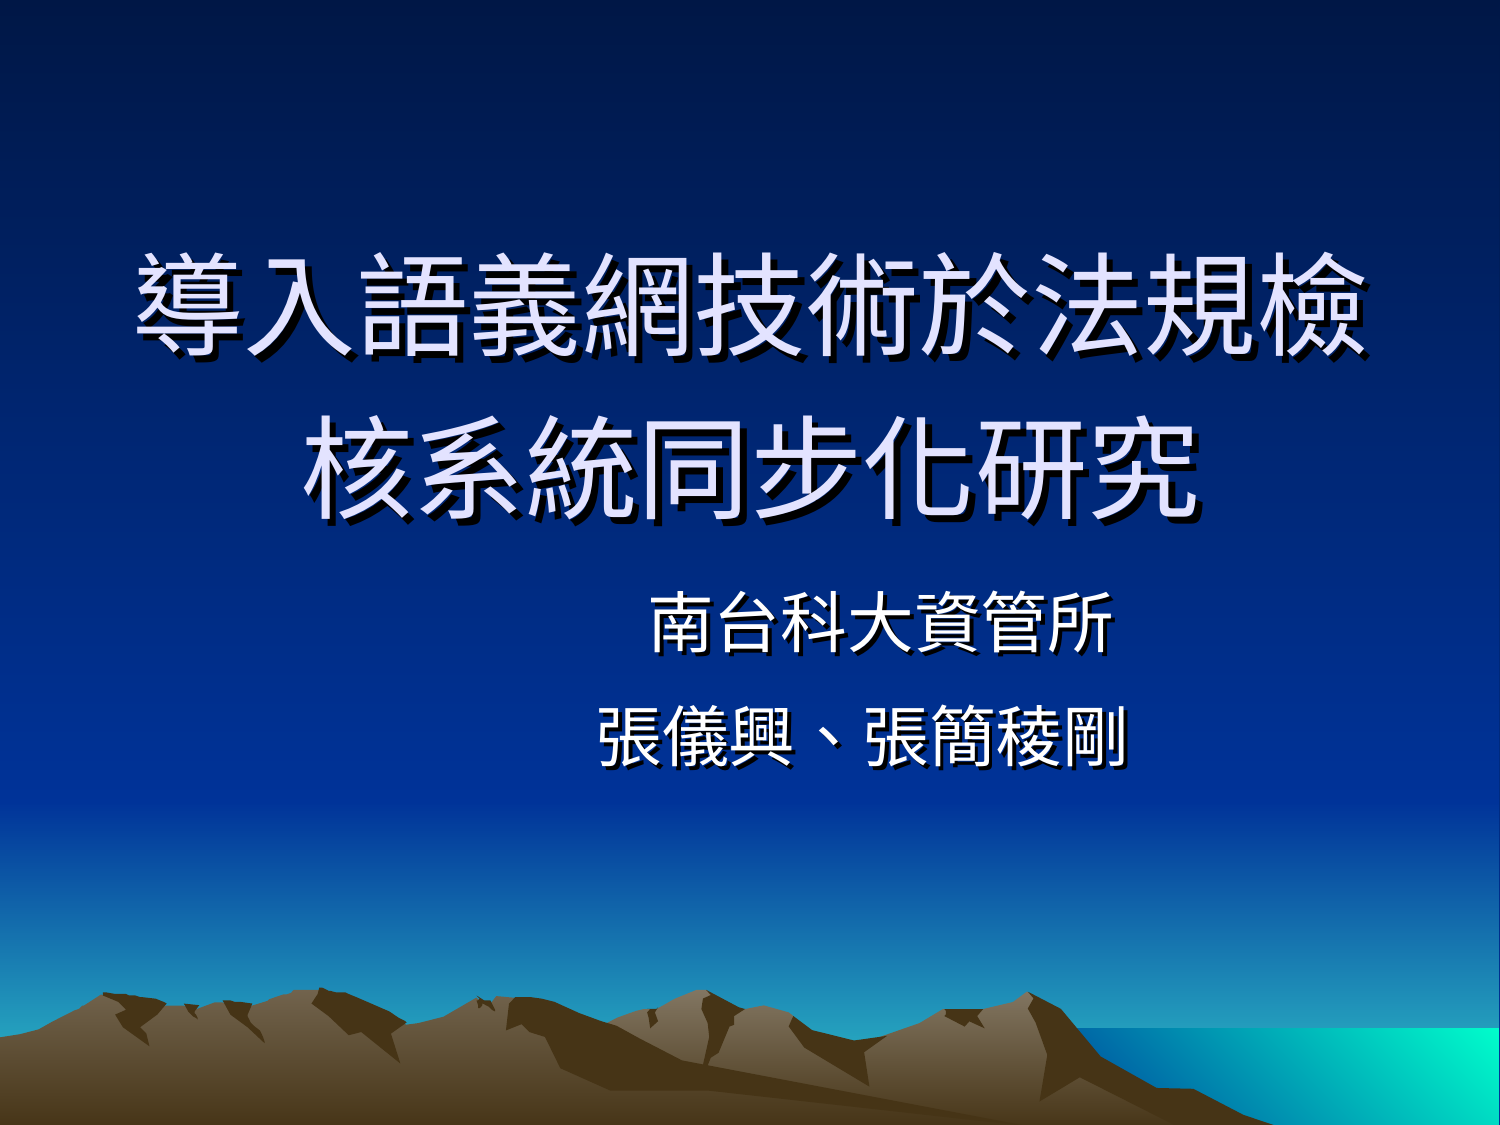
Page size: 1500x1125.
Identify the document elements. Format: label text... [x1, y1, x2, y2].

picture [1189, 1028, 1286, 1125]
title 導入語義網技術於法規檢核系統同步化研究 [75, 237, 1426, 523]
subtitle 南台科大資管所 張儀興、張簡稜剛 [225, 562, 1276, 851]
